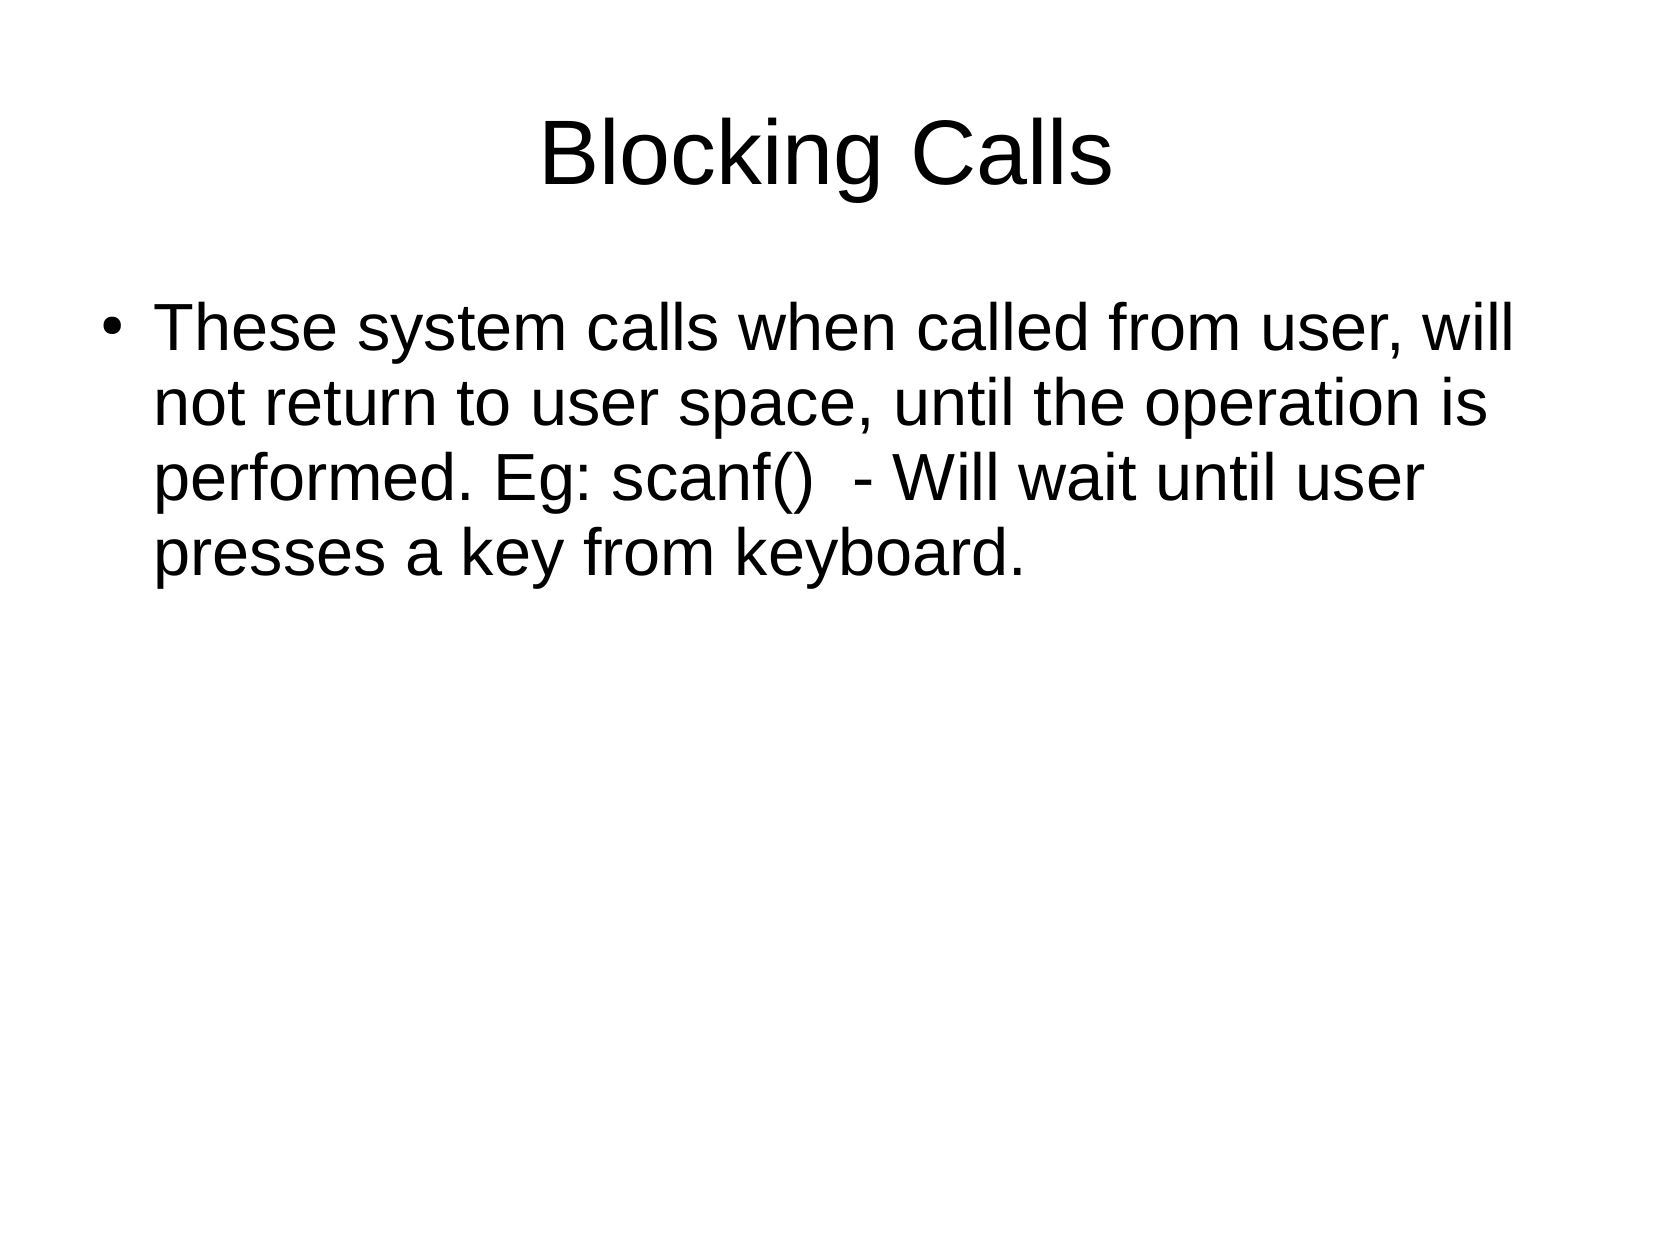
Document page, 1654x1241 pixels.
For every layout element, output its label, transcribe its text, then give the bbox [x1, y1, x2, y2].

list These system calls when called from user, will not return to user space, until the operation is performed. Eg: scanf() - Will wait until user presses a key from keyboard. [82, 290, 1571, 1010]
title Blocking Calls [82, 49, 1571, 257]
